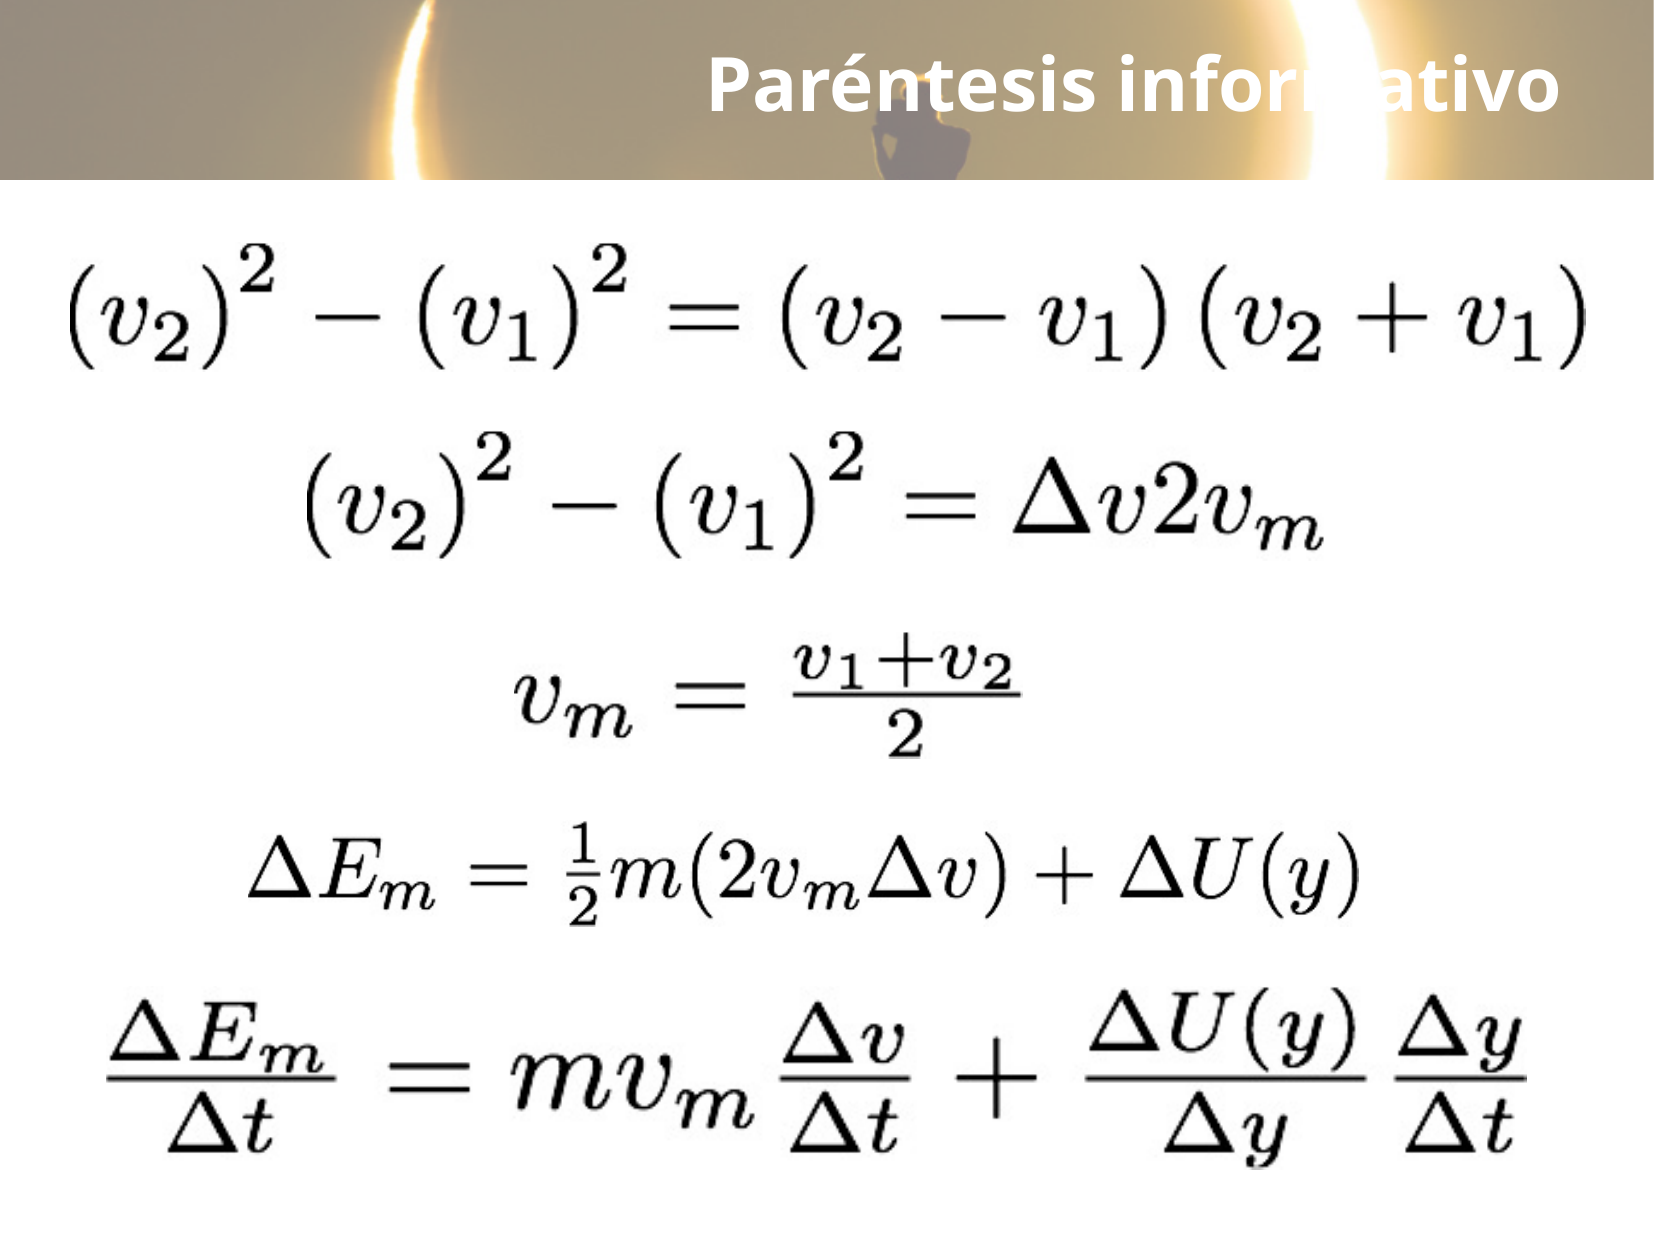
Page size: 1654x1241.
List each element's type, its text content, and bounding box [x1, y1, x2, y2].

picture [70, 242, 1586, 372]
picture [248, 820, 1359, 927]
picture [106, 986, 1527, 1170]
picture [307, 430, 1326, 561]
picture [514, 631, 1023, 759]
picture [0, 0, 1654, 180]
title Paréntesis informativo [75, 19, 1563, 150]
